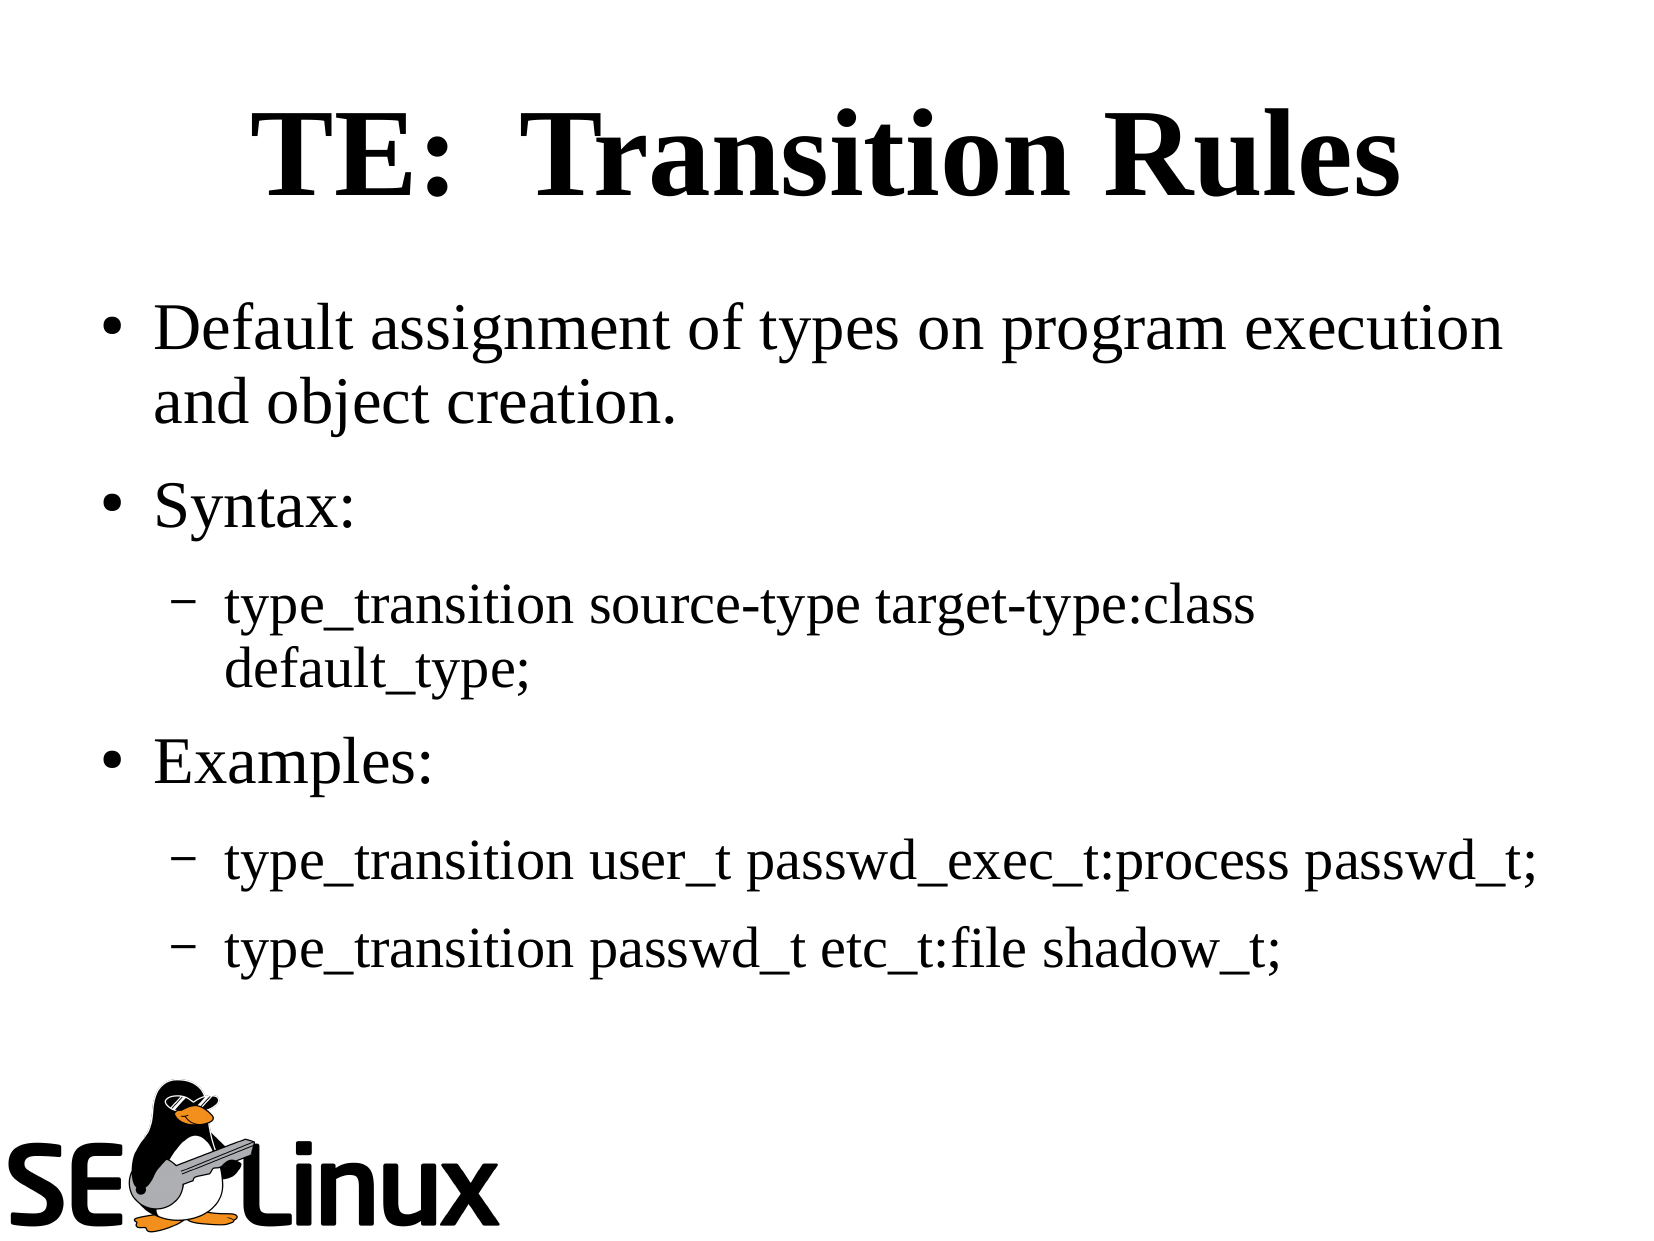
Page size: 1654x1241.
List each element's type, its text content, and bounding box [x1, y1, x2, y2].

list Default assignment of types on program execution and object creation. Syntax: type_transition source-type target-type:class default_type; Examples: type_transition user_t passwd_exec_t:process passwd_t; type_transition passwd_t etc_t:file shadow_t; [82, 290, 1571, 1010]
picture [0, 919, 526, 1241]
title TE: Transition Rules [82, 49, 1571, 257]
